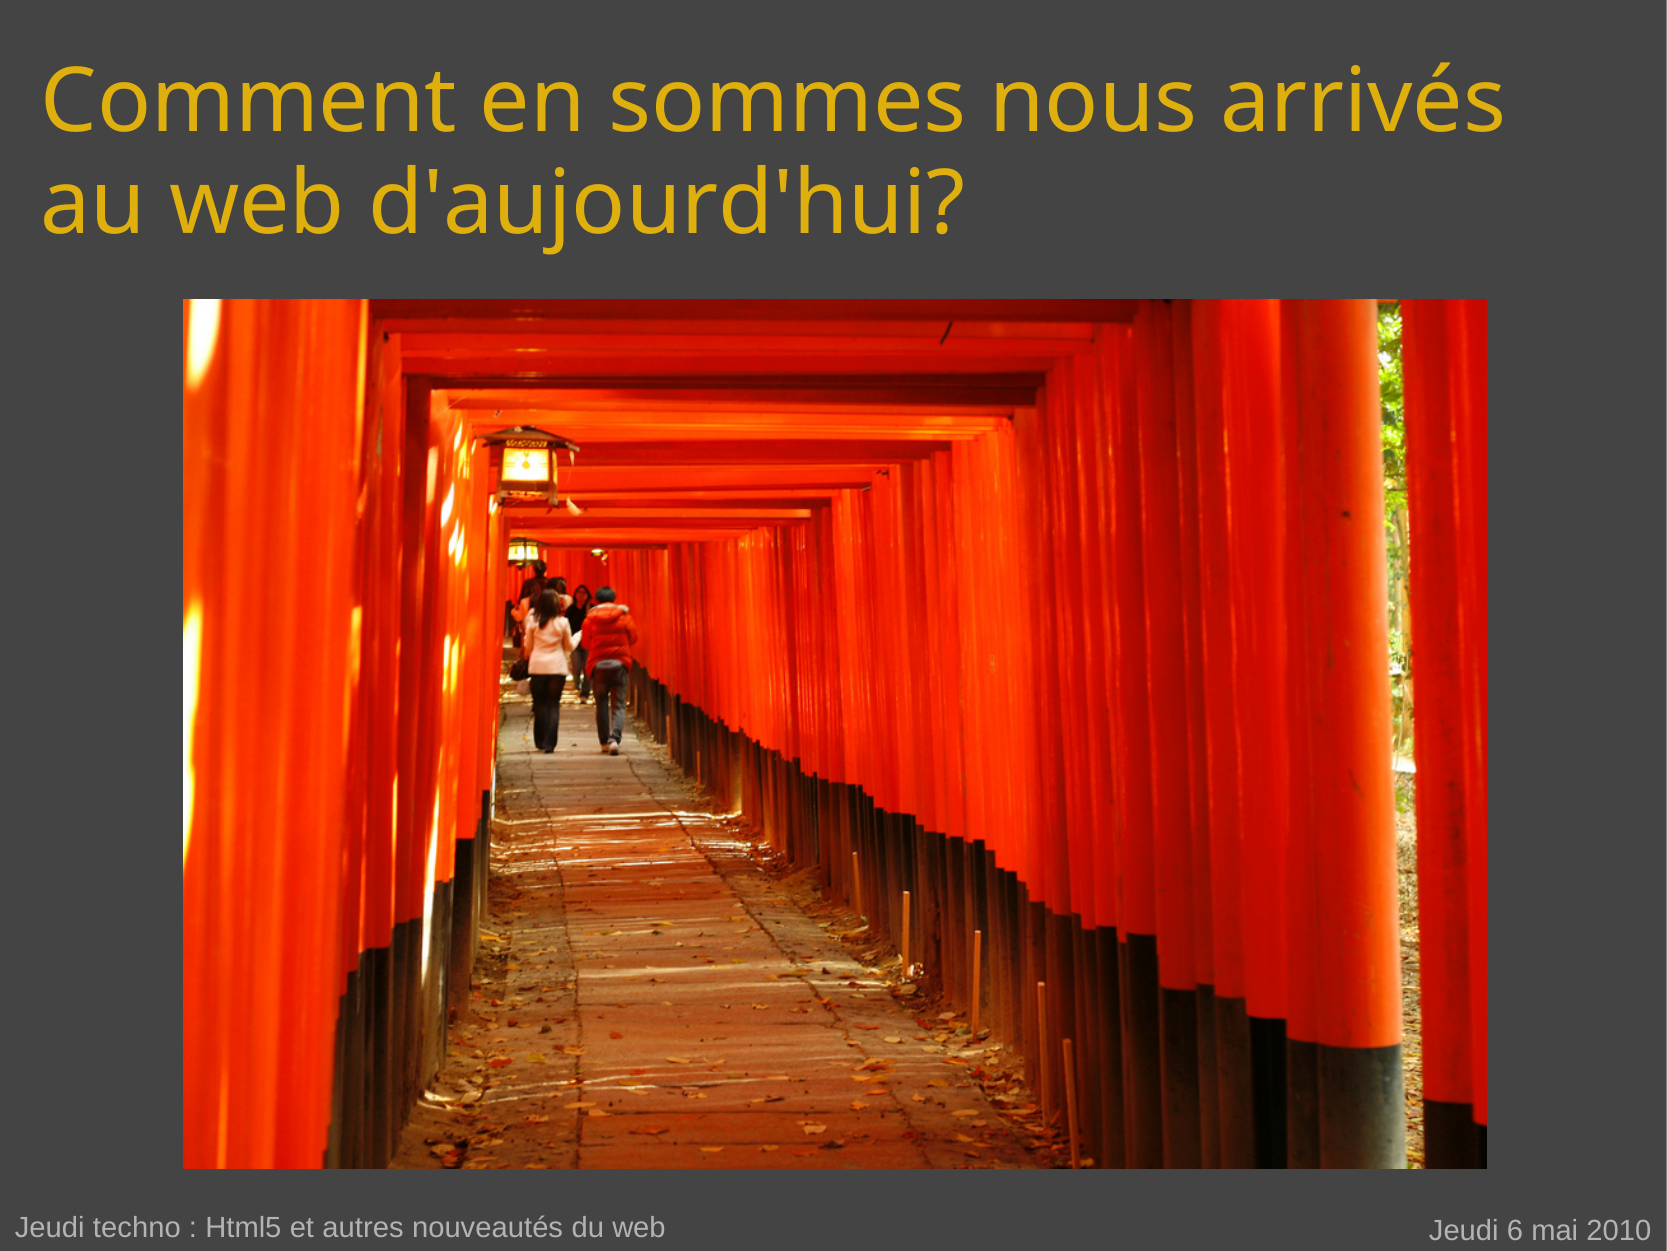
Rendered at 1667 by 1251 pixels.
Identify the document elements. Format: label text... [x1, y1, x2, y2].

title Comment en sommes nous arrivés au web d'aujourd'hui? [40, 50, 1627, 263]
picture [0, 0, 1667, 1251]
